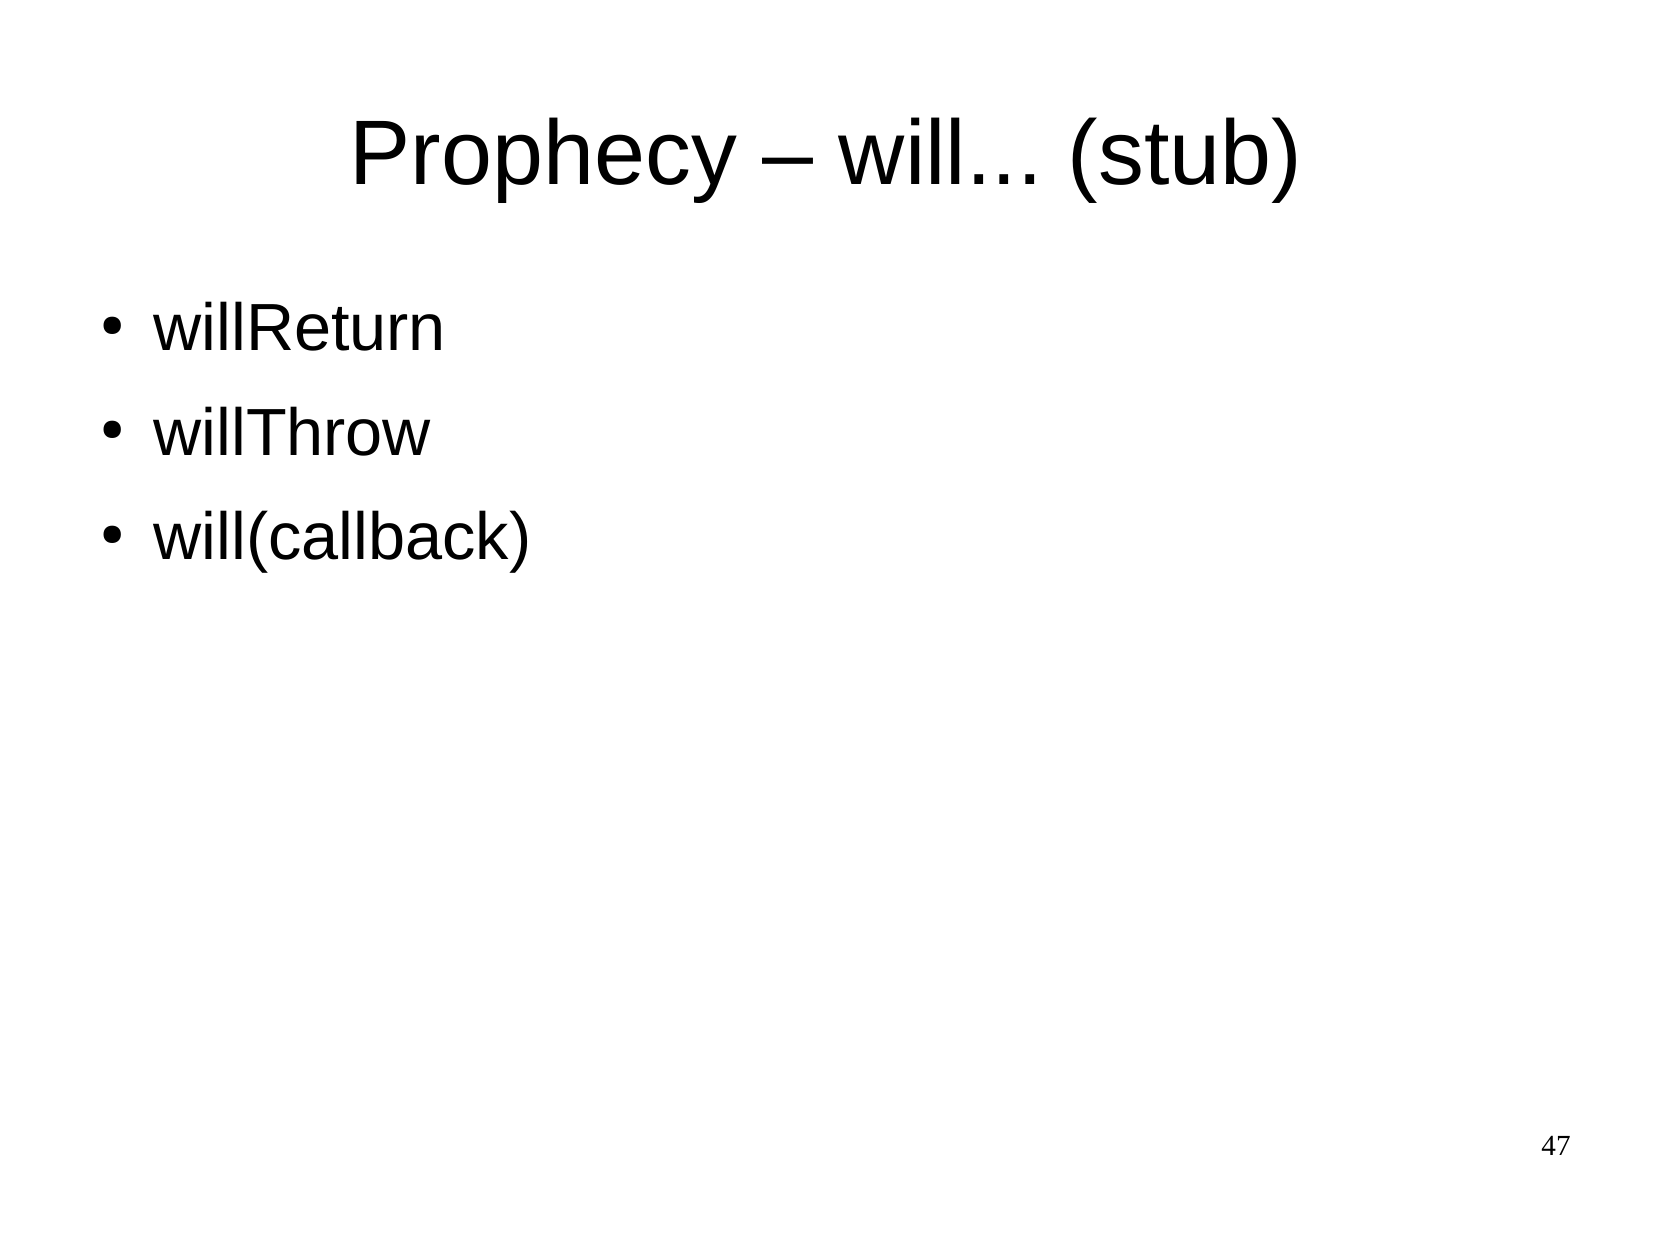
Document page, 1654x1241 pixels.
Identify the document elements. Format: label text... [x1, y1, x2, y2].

title Prophecy – will... (stub) [82, 49, 1571, 257]
list willReturn willThrow will(callback) [82, 290, 1571, 1010]
